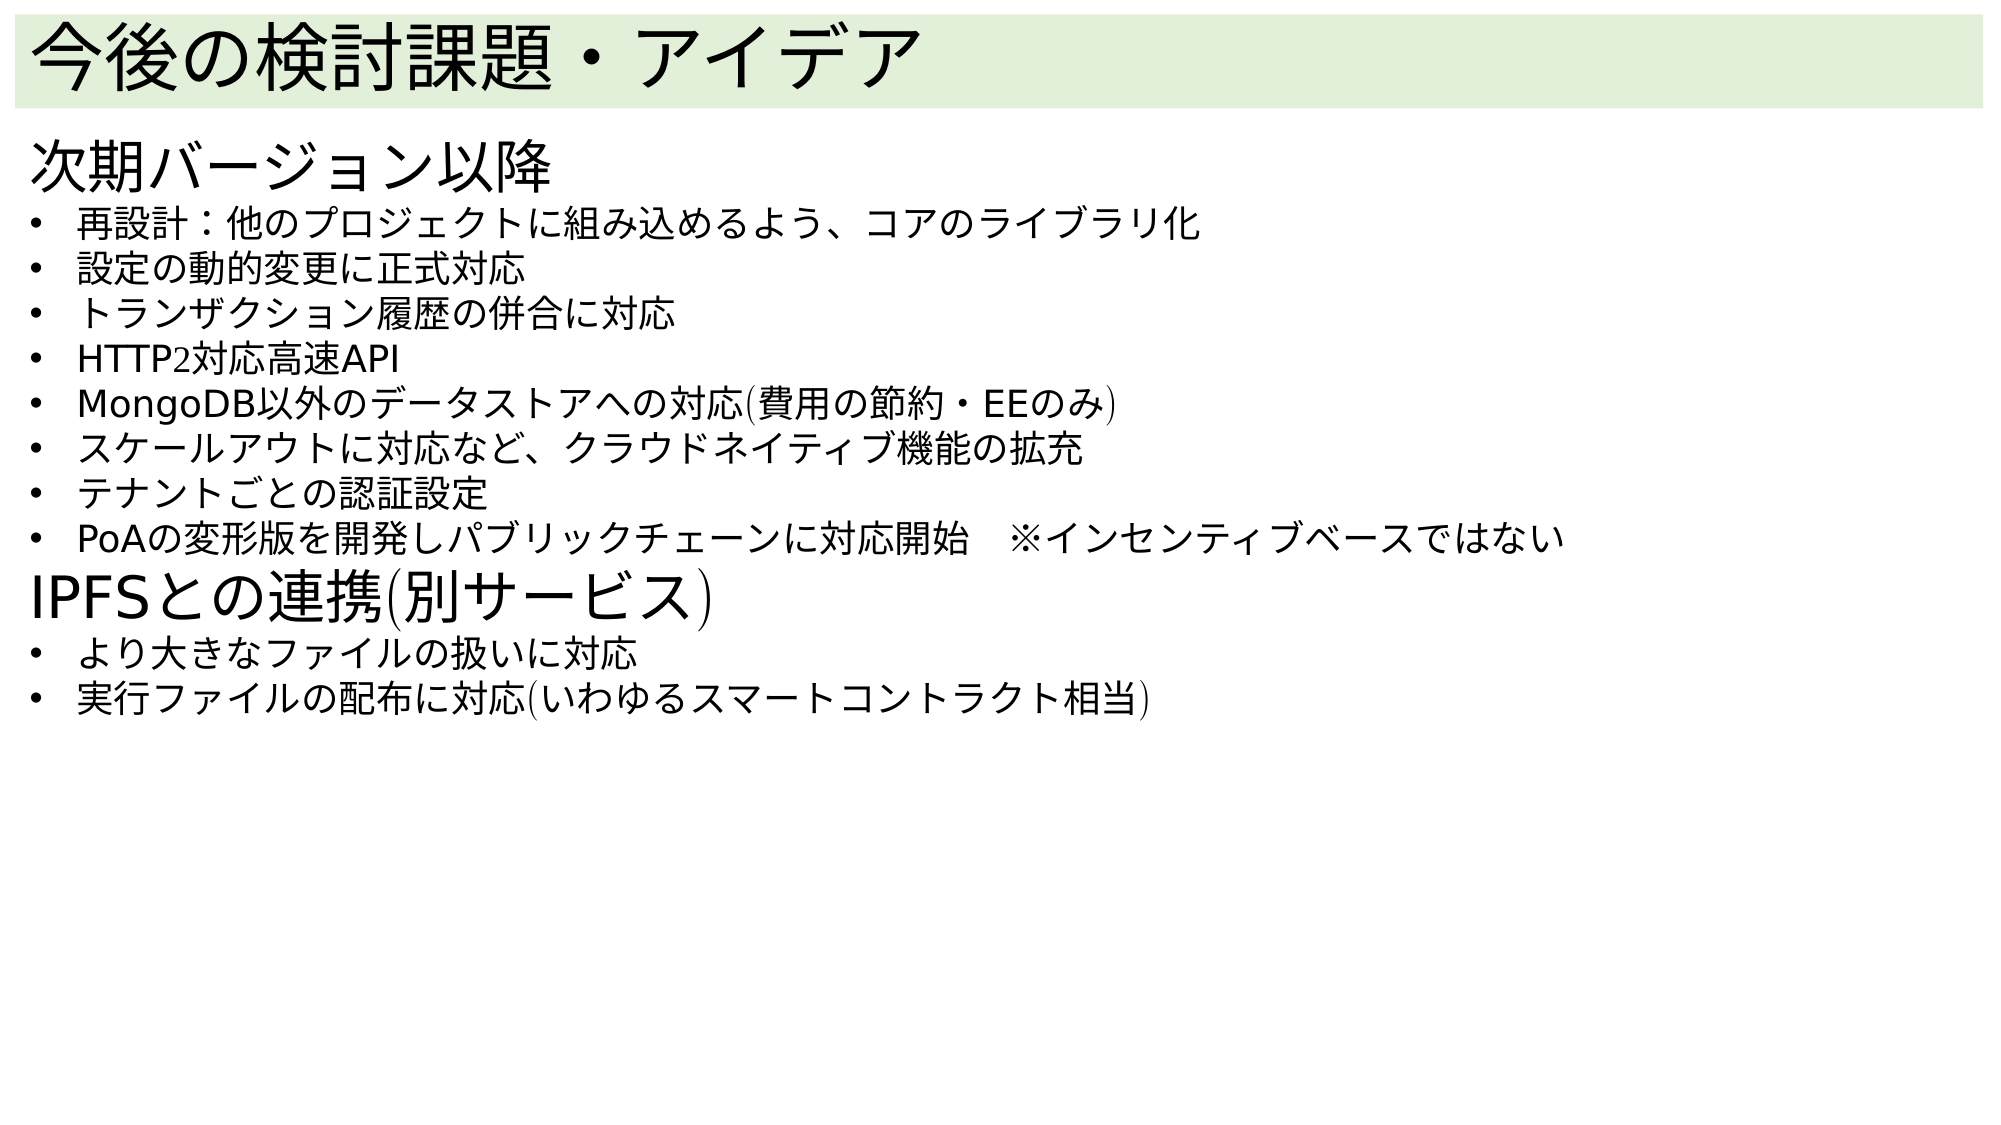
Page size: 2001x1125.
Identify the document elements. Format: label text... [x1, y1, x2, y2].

text_box 今後の検討課題・アイデア [14, 14, 1983, 109]
text_box 次期バージョン以降 再設計：他のプロジェクトに組み込めるよう、コアのライブラリ化 設定の動的変更に正式対応 トランザクション履歴の併合に対応 HTTP2対応高速API MongoDB以外のデータストアへの対応(費用の節約・EEのみ) スケールアウトに対応など、クラウドネイティブ機能の拡充 テナントごとの認証設定 PoAの変形版を開発しパブリックチェーンに対応開始 ※インセンティブベースではない IPFSとの連携(別サービス) より大きなファイルの扱いに対応 実行ファイルの配布に対応(いわゆるスマートコントラクト相当) [14, 122, 1983, 728]
